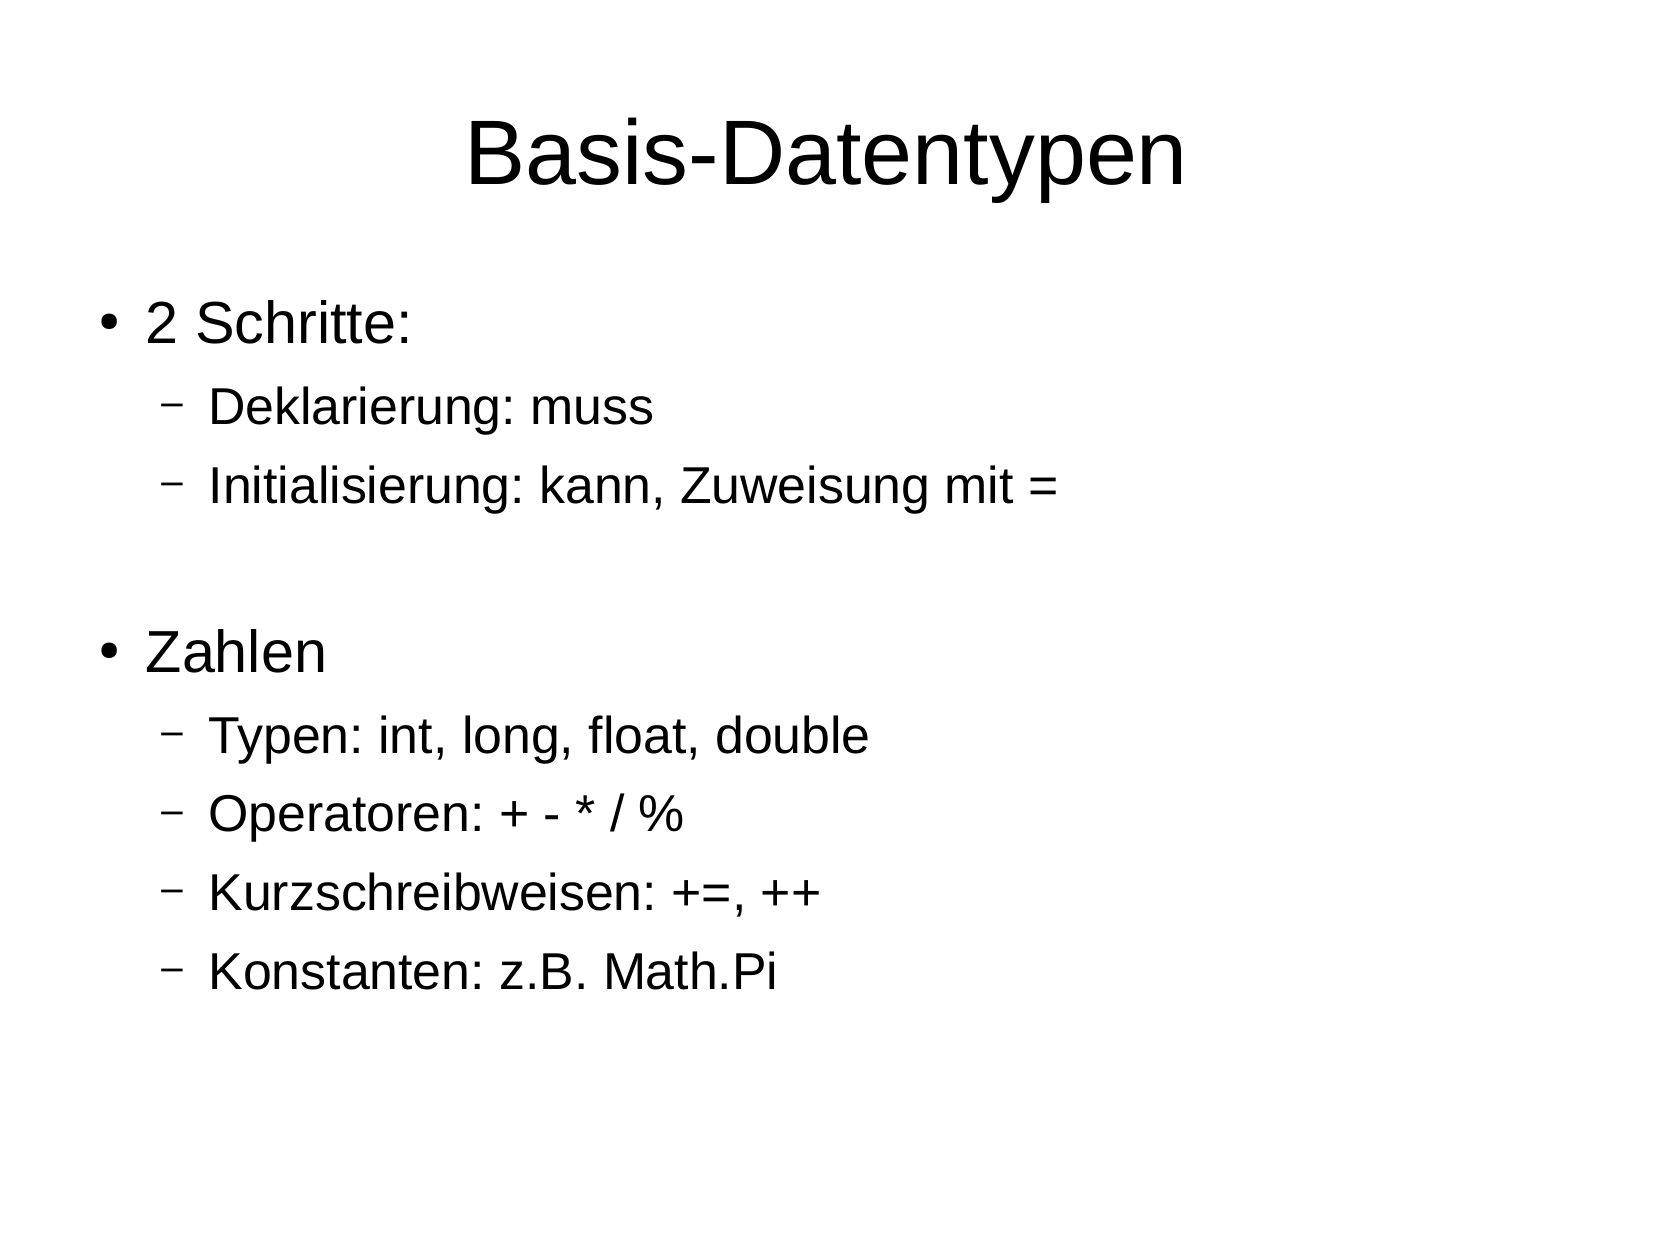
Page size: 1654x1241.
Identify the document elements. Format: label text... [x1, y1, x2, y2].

list 2 Schritte: Deklarierung: muss Initialisierung: kann, Zuweisung mit = Zahlen Typen: int, long, float, double Operatoren: + - * / % Kurzschreibweisen: +=, ++ Konstanten: z.B. Math.Pi [82, 290, 1571, 1010]
title Basis-Datentypen [82, 49, 1571, 257]
